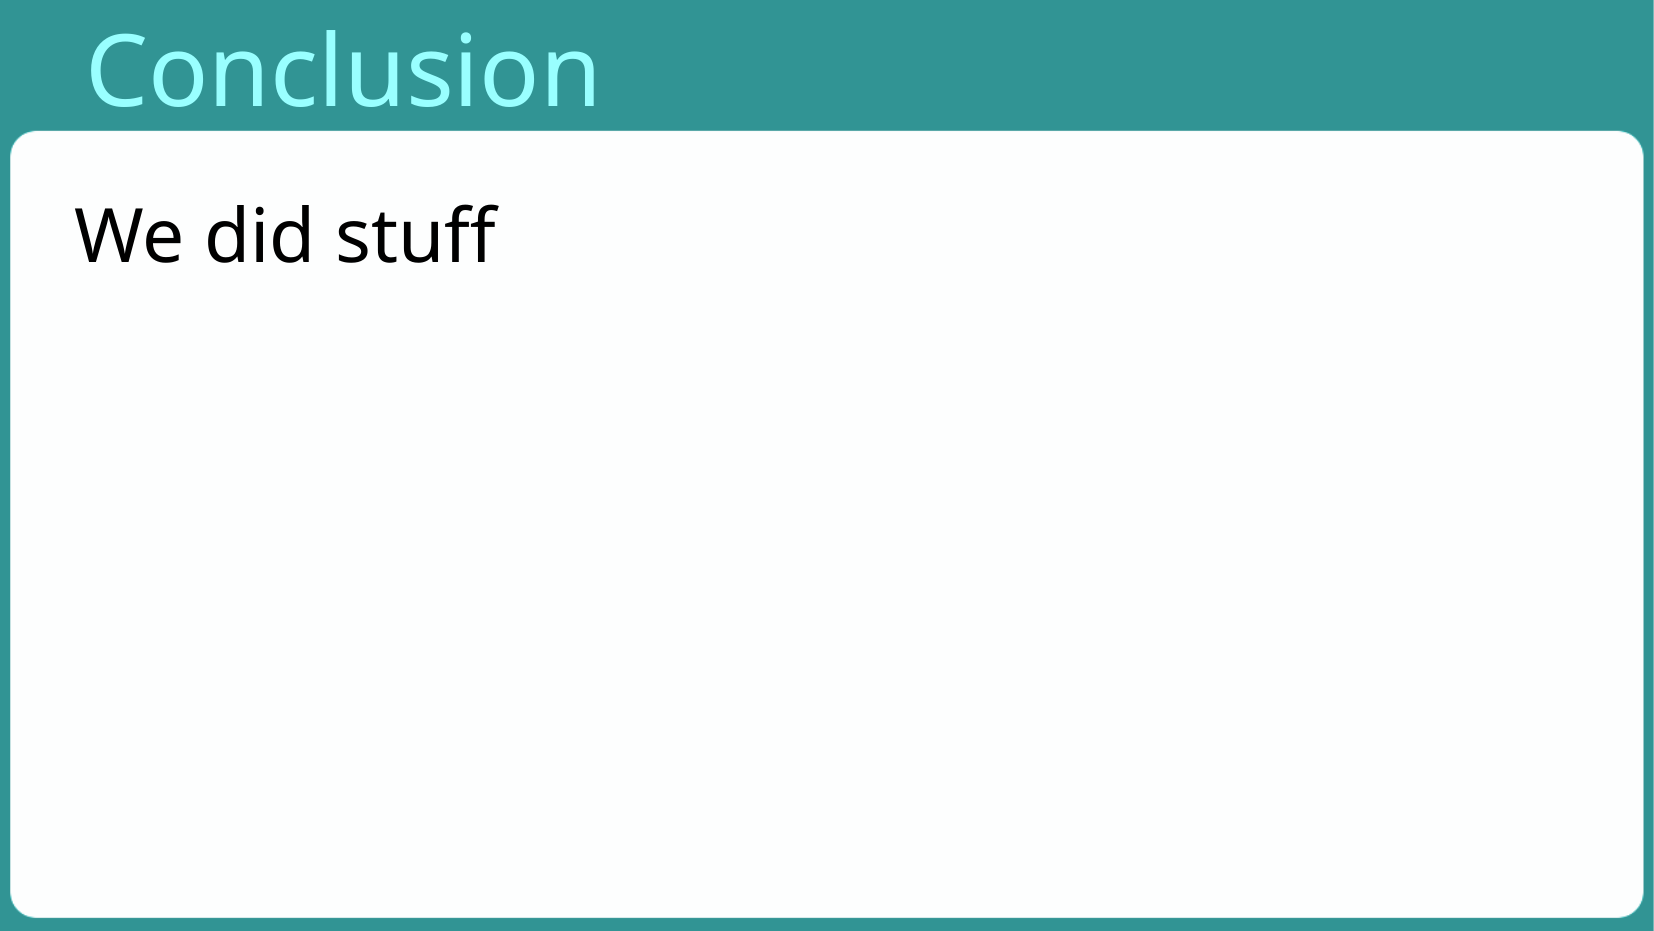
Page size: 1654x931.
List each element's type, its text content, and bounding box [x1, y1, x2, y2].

text_box We did stuff [74, 182, 1587, 879]
picture [0, 0, 1654, 931]
title Conclusion [85, 8, 1574, 126]
